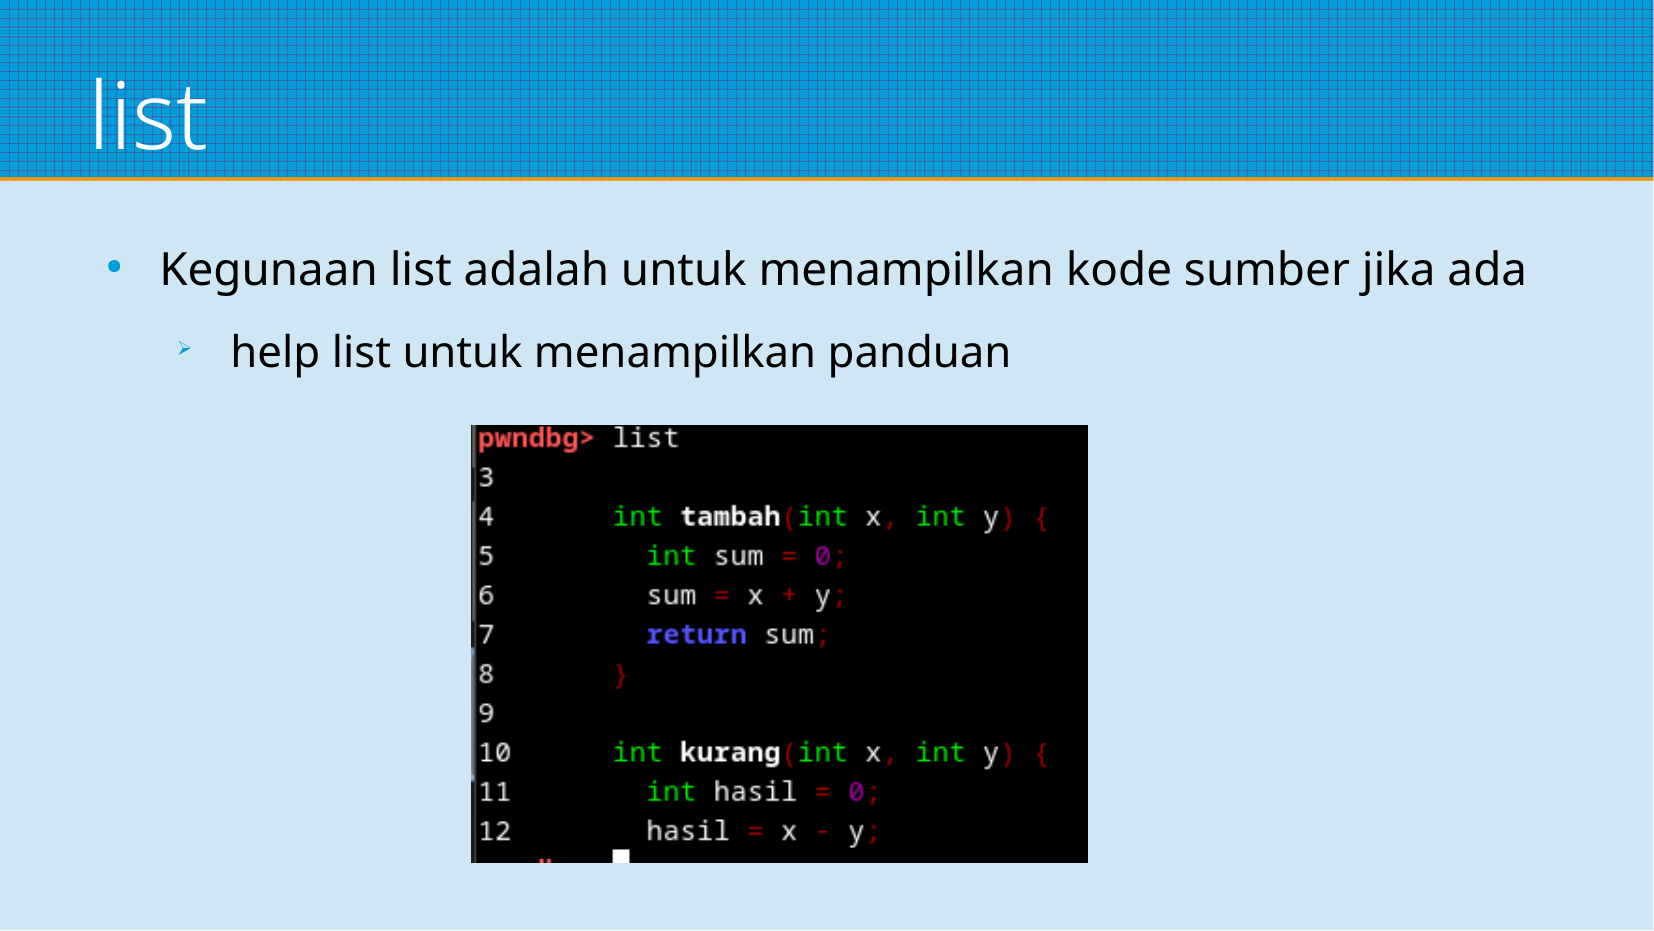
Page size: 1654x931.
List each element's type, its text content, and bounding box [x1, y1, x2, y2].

list Kegunaan list adalah untuk menampilkan kode sumber jika ada help list untuk menampilkan panduan [88, 236, 1565, 813]
picture [471, 425, 1088, 863]
title list [88, 14, 1565, 178]
